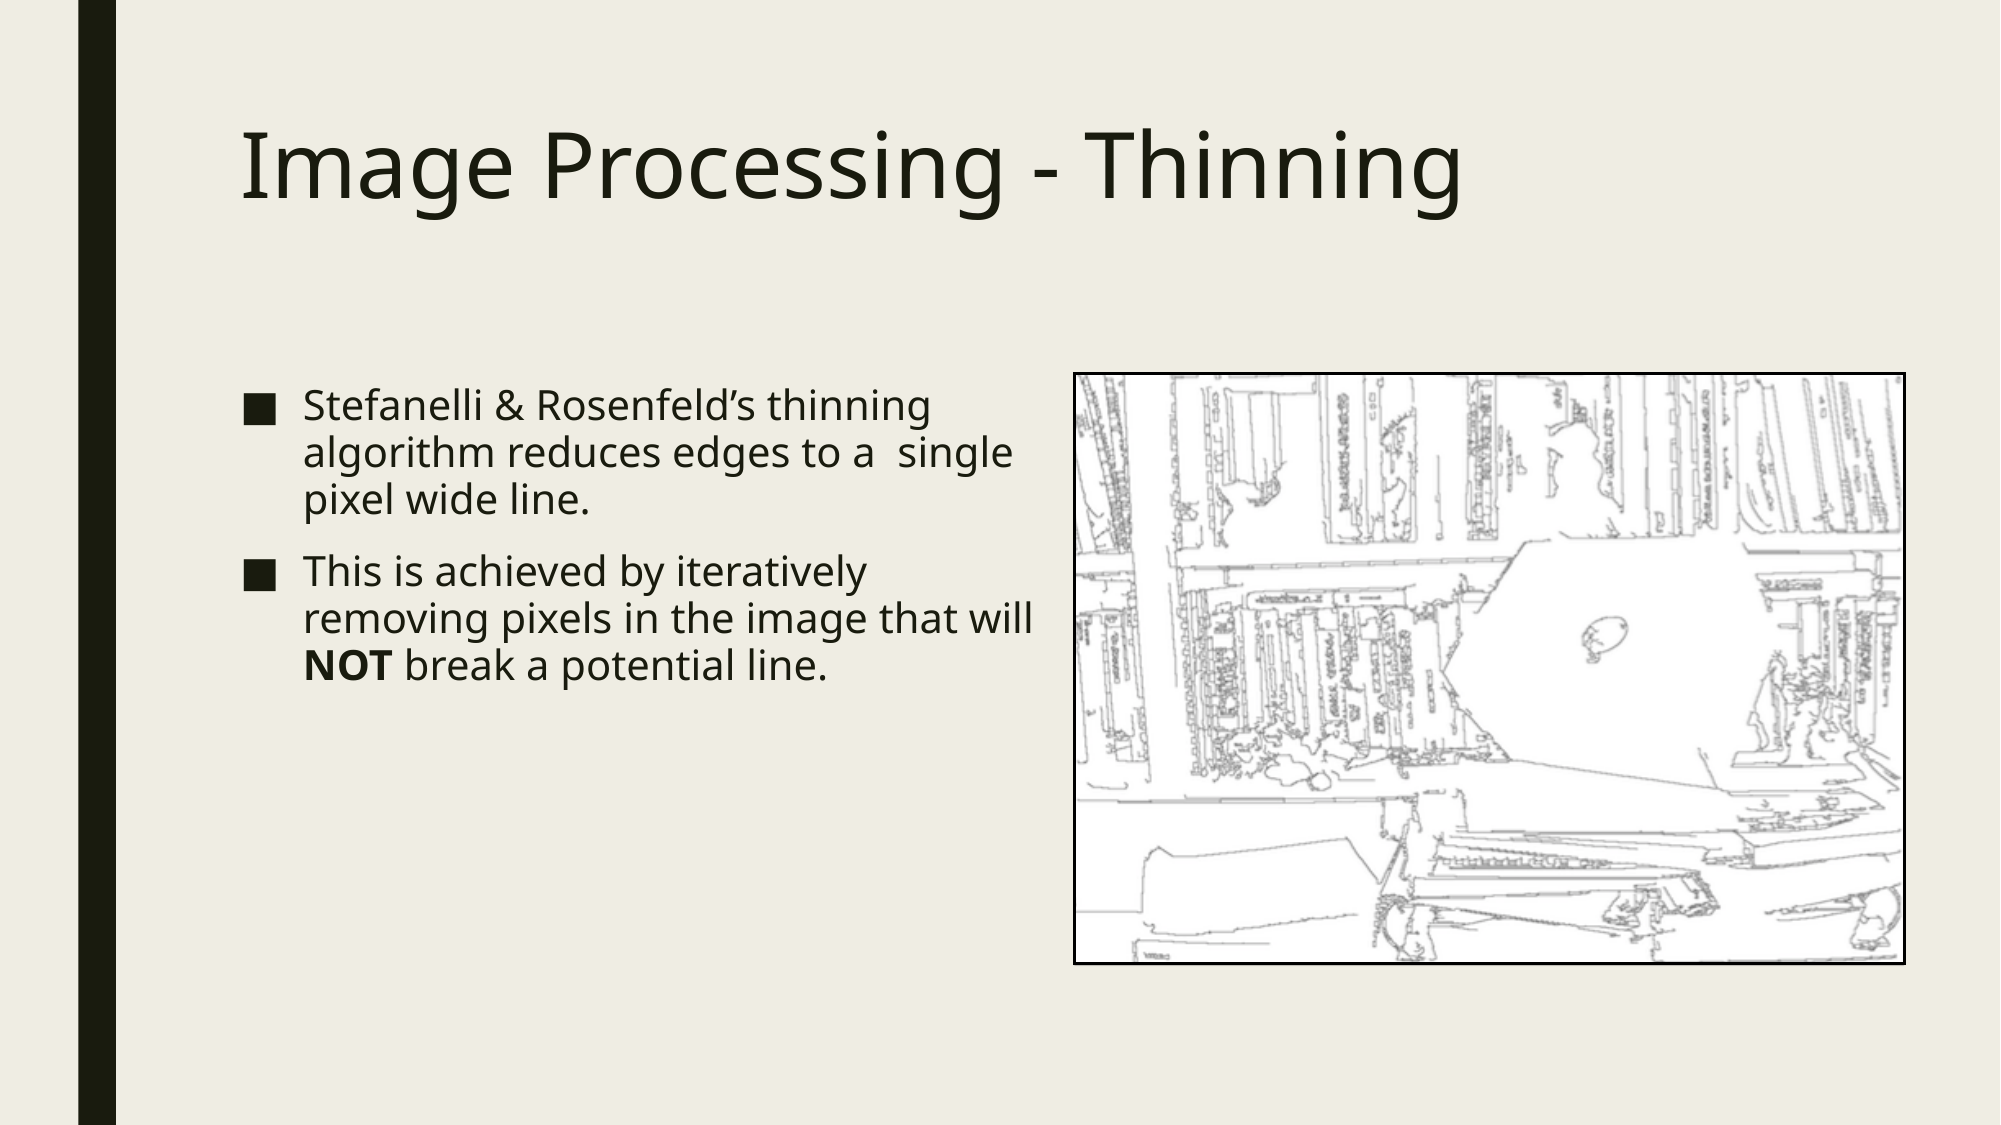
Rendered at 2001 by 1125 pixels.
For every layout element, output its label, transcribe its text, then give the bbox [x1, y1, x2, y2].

picture [1075, 375, 1904, 963]
title Image Processing - Thinning [225, 112, 1800, 357]
list Stefanelli & Rosenfeld’s thinning algorithm reduces edges to a single pixel wide line. This is achieved by iteratively removing pixels in the image that will NOT break a potential line. [225, 375, 1073, 963]
